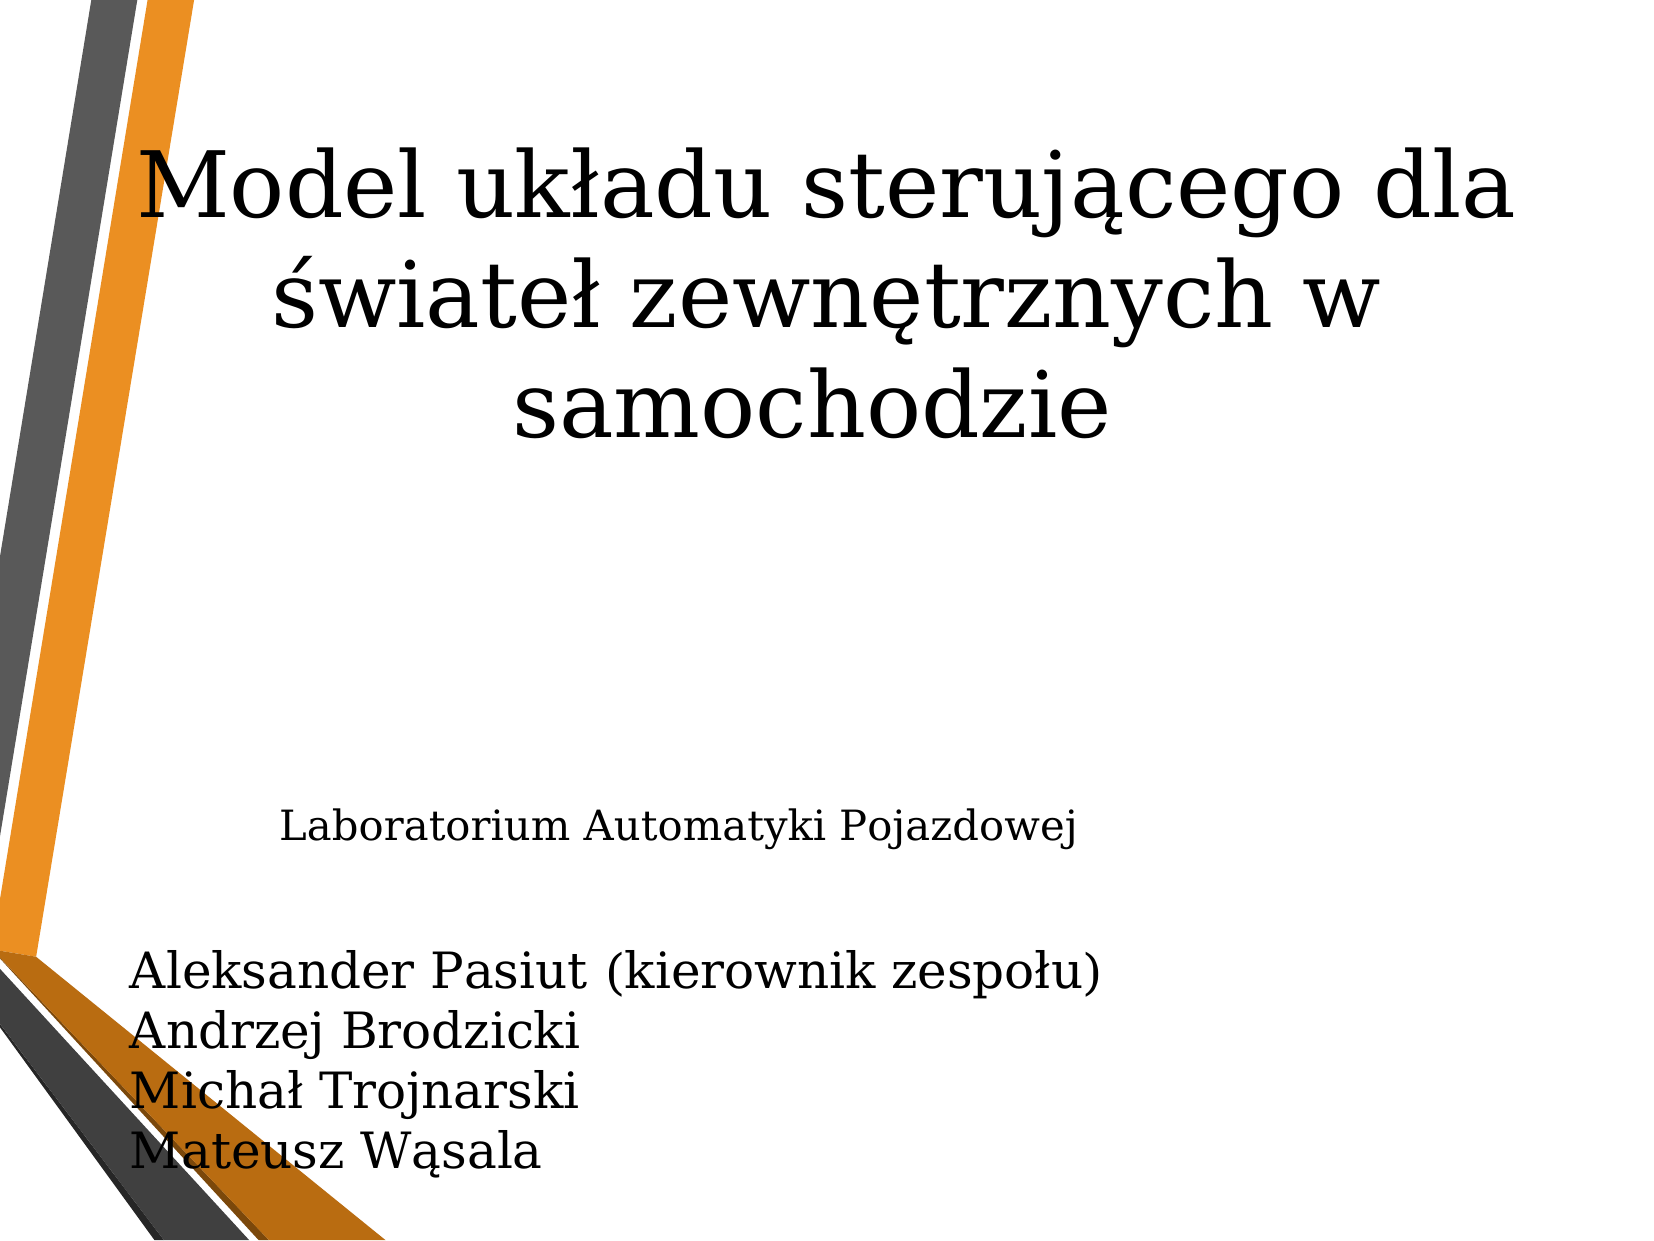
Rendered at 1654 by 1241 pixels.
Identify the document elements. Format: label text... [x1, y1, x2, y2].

text_box Laboratorium Automatyki Pojazdowej Aleksander Pasiut (kierownik zespołu) Andrzej Brodzicki Michał Trojnarski Mateusz Wąsala [129, 752, 1571, 1180]
text_box Model układu sterującego dla świateł zewnętrznych w samochodzie [82, 34, 1571, 547]
